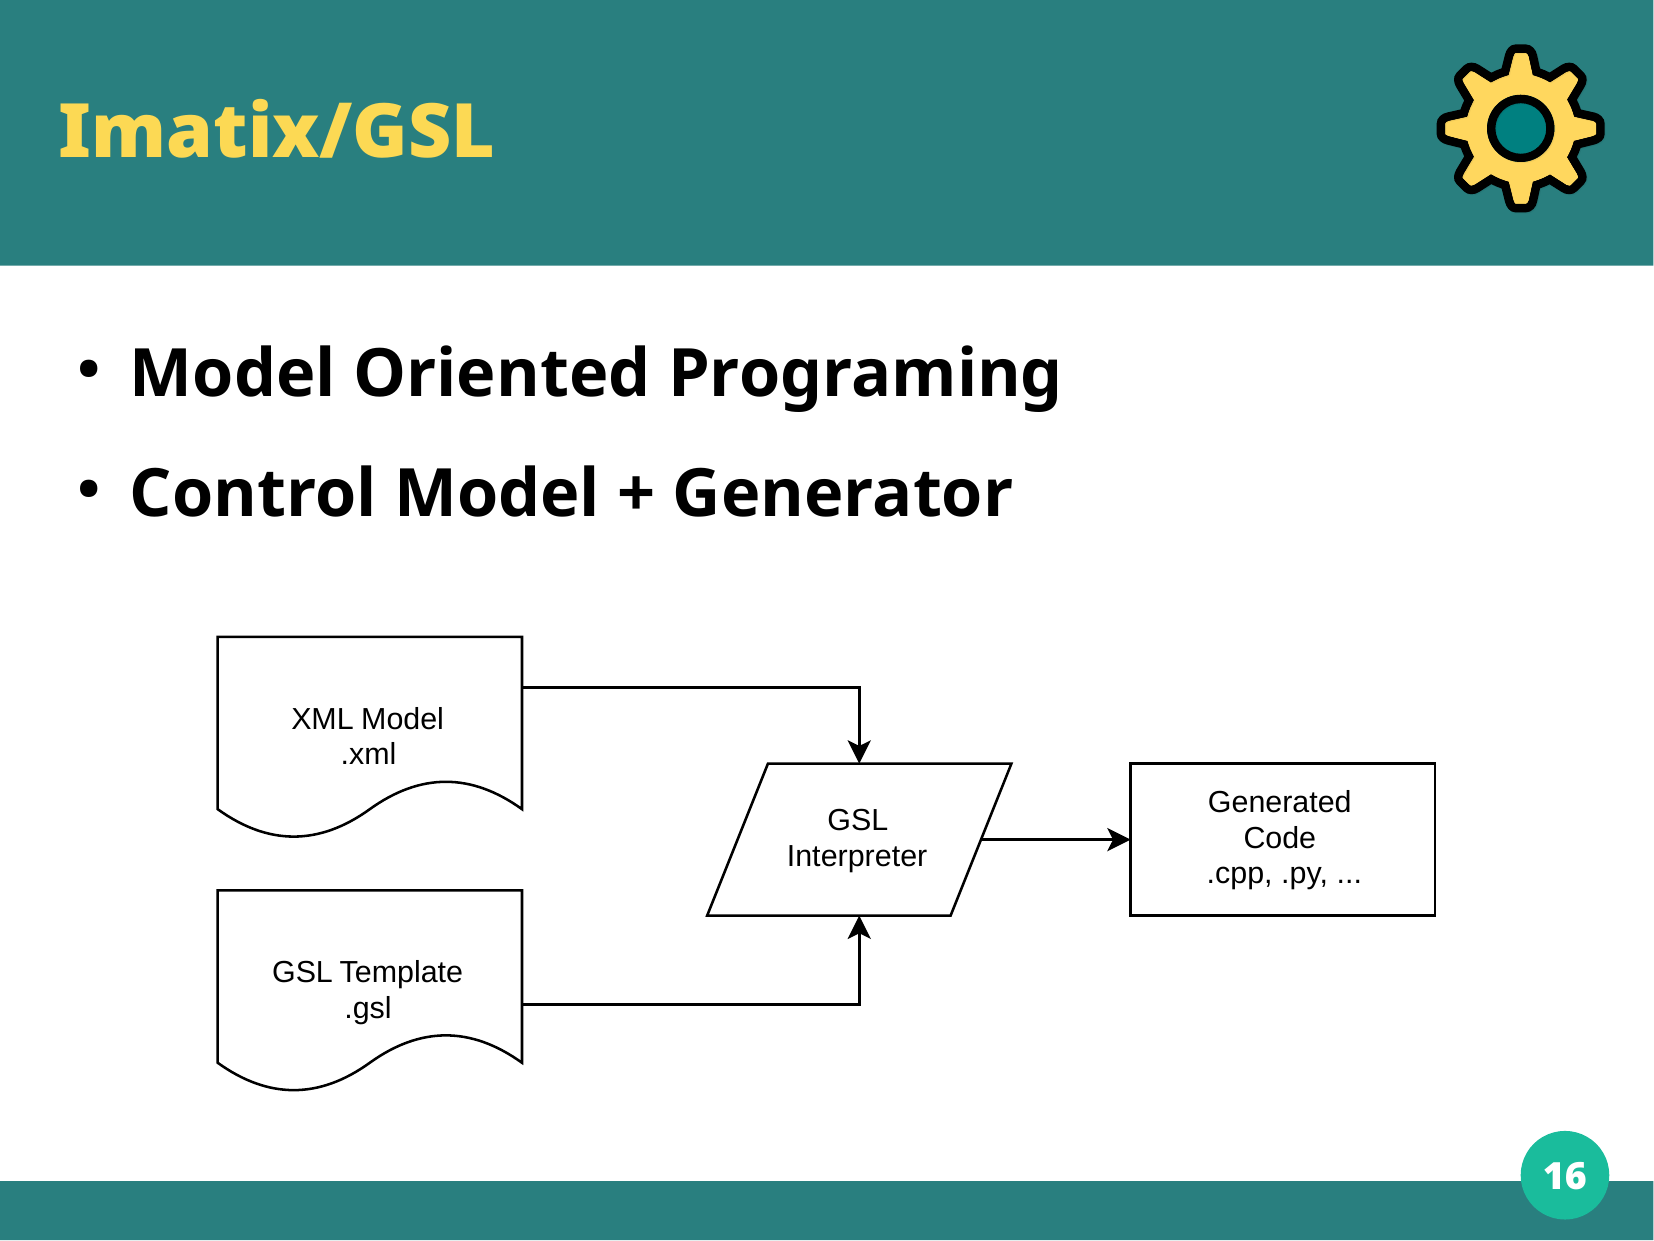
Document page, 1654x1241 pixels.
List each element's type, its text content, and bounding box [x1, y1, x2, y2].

title Imatix/GSL [59, 49, 1595, 207]
picture [212, 631, 1441, 1099]
list Model Oriented Programing Control Model + Generator [59, 324, 1595, 1152]
